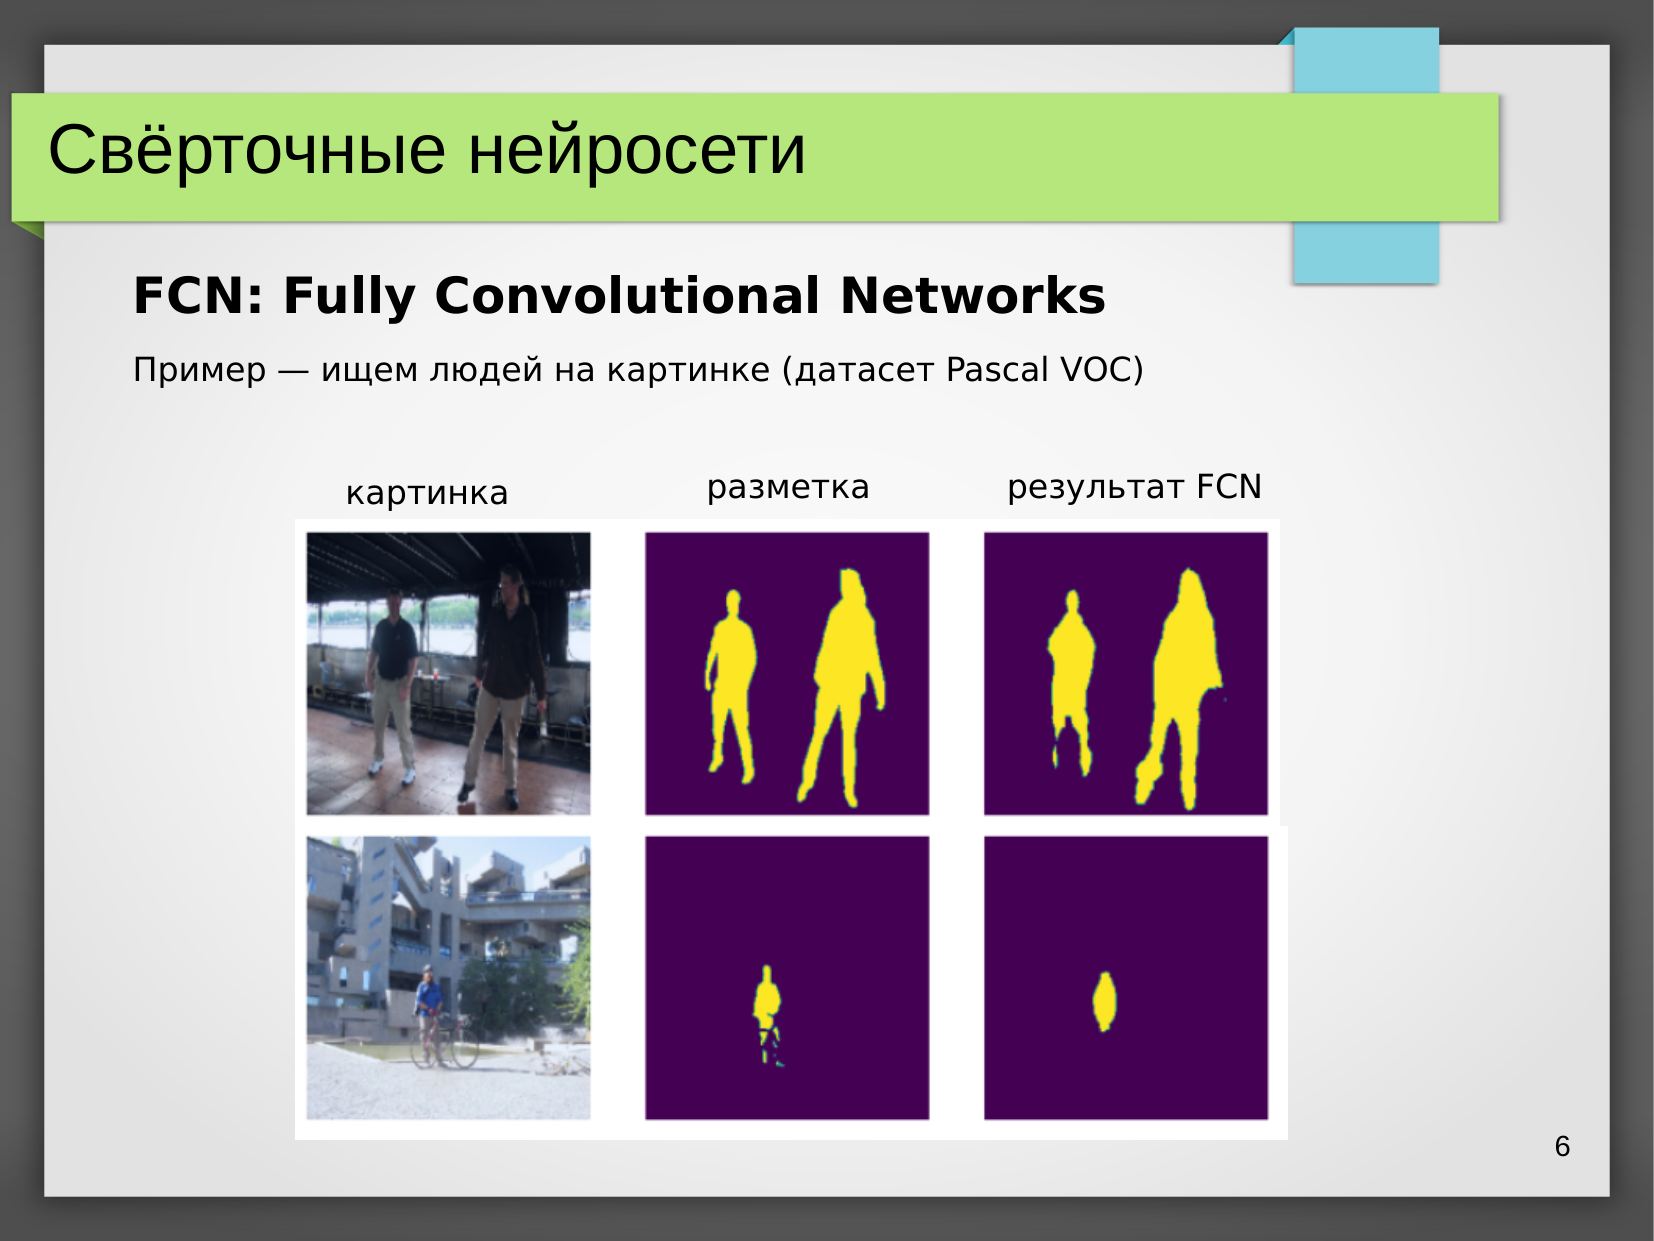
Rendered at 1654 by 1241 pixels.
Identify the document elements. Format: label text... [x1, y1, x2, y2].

text_box разметка [691, 460, 886, 515]
text_box FCN: Fully Convolutional Networks Пример — ищем людей на картинке (датасет Pascal VOC) [117, 259, 1264, 397]
text_box картинка [330, 466, 544, 520]
text_box результат FCN [992, 460, 1288, 520]
title Свёрточные нейросети [47, 96, 1536, 201]
picture [0, 0, 1654, 1241]
